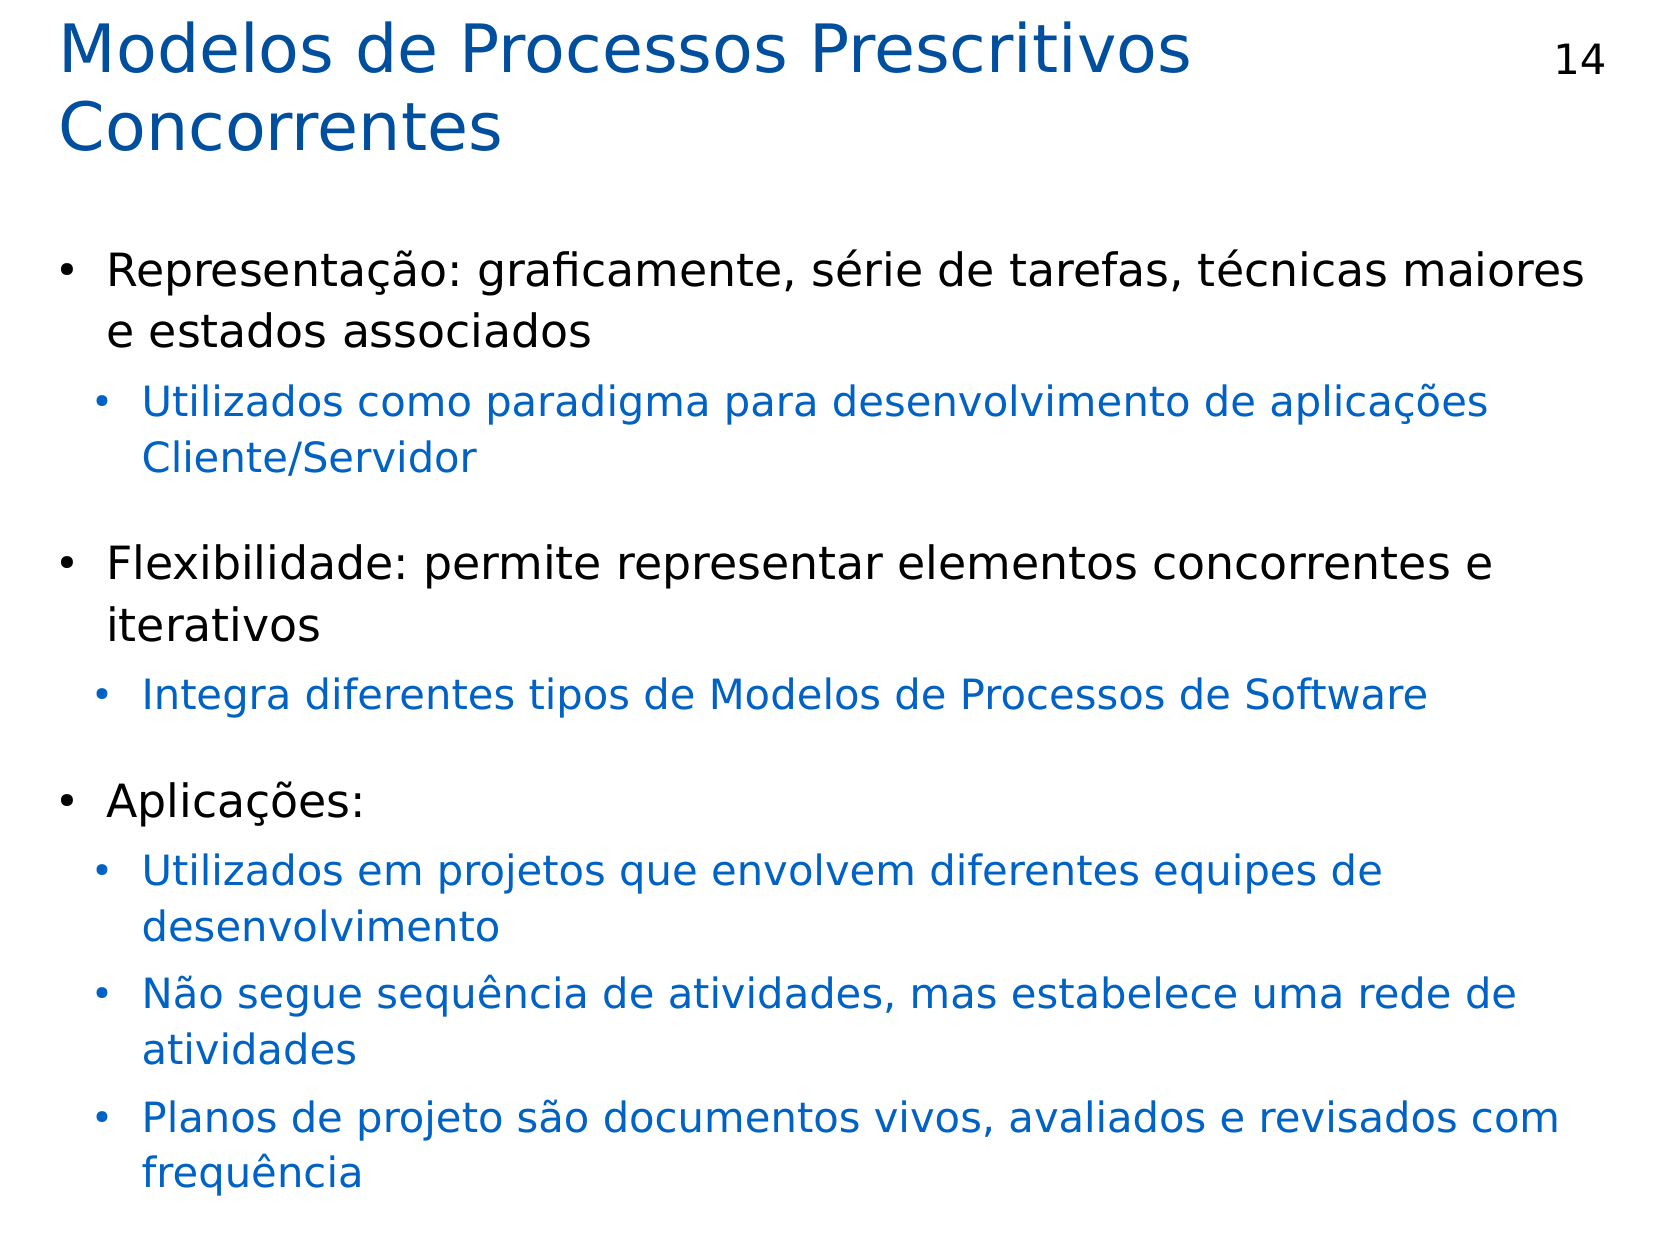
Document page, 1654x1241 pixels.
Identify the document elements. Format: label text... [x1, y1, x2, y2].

title Modelos de Processos Prescritivos Concorrentes [59, 10, 1506, 167]
list Representação: graficamente, série de tarefas, técnicas maiores e estados associados Utilizados como paradigma para desenvolvimento de aplicações Cliente/Servidor Flexibilidade: permite representar elementos concorrentes e iterativos Integra diferentes tipos de Modelos de Processos de Software Aplicações: Utilizados em projetos que envolvem diferentes equipes de desenvolvimento Não segue sequência de atividades, mas estabelece uma rede de atividades Planos de projeto são documentos vivos, avaliados e revisados com frequência [59, 236, 1595, 1211]
